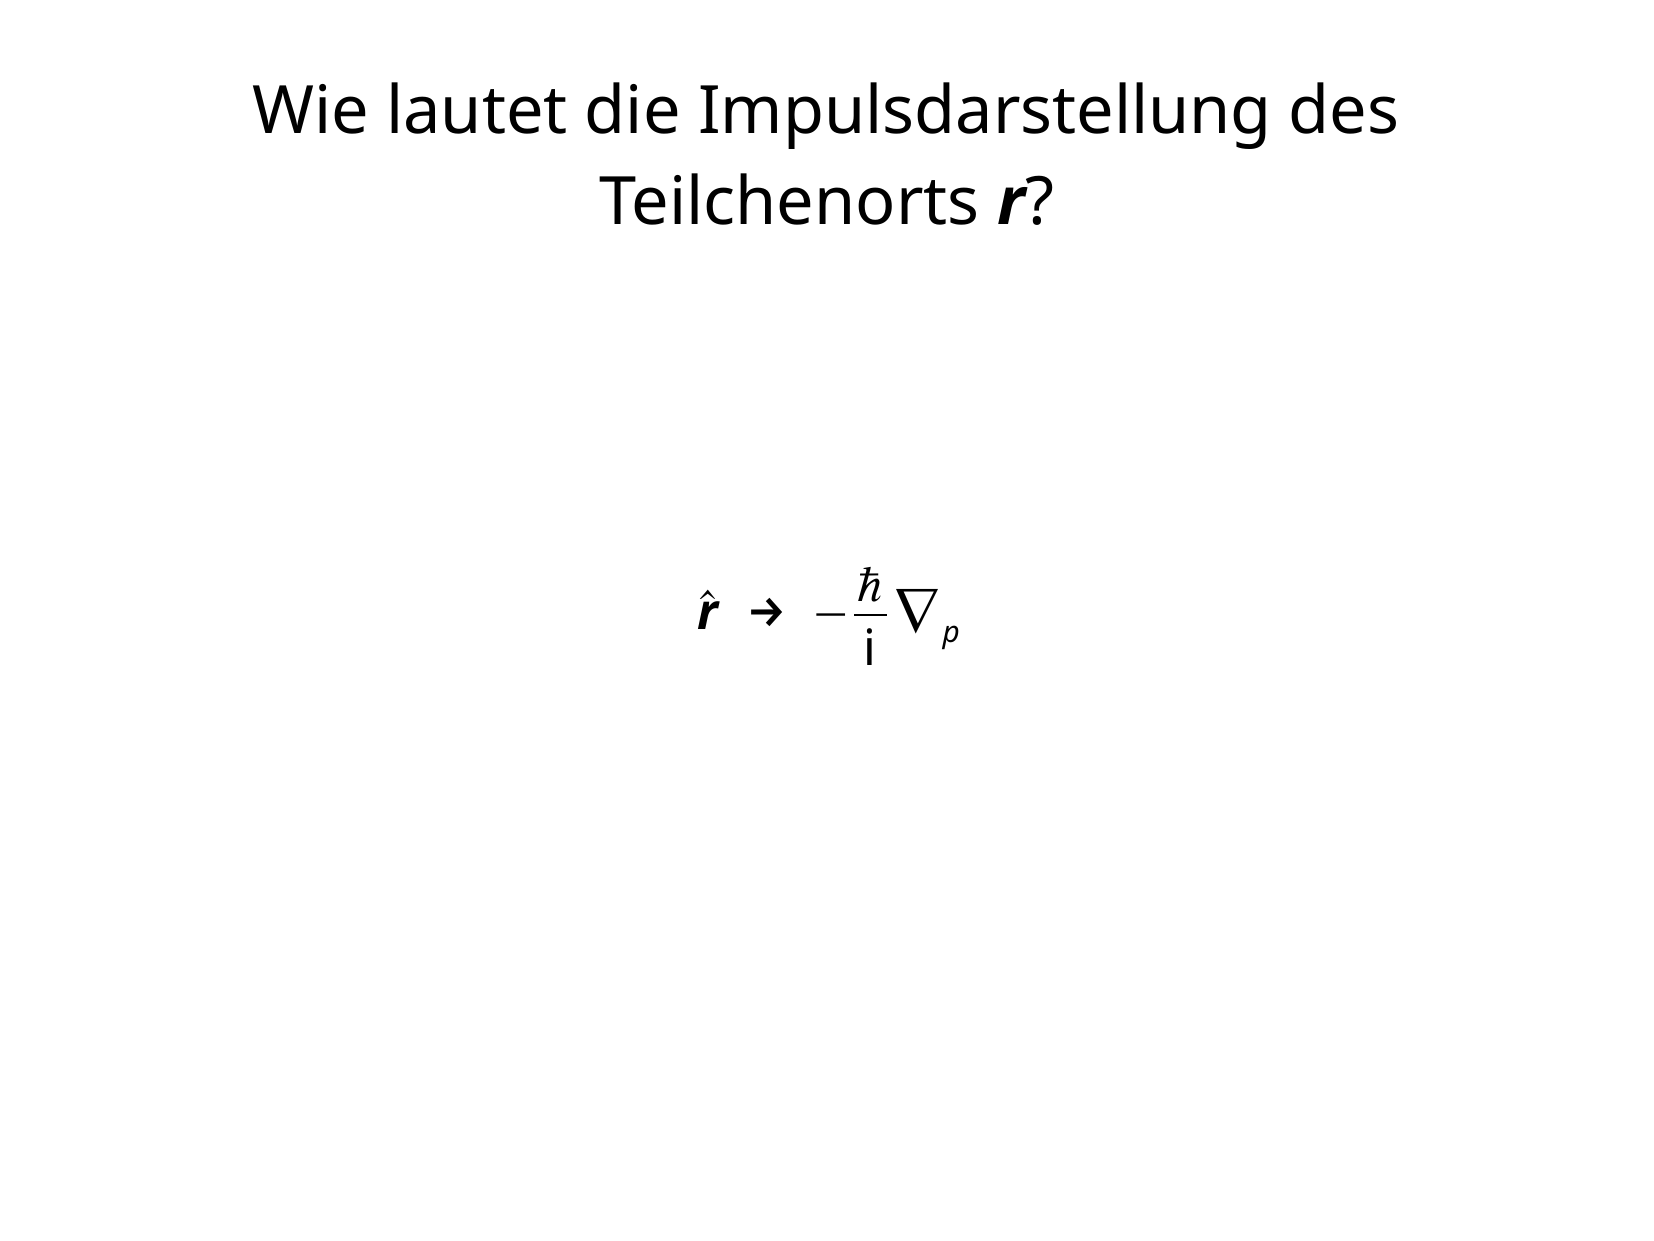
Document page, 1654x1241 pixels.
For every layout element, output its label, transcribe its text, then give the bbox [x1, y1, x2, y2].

title Wie lautet die Impulsdarstellung des Teilchenorts r? [82, 49, 1571, 257]
chart [690, 560, 964, 680]
